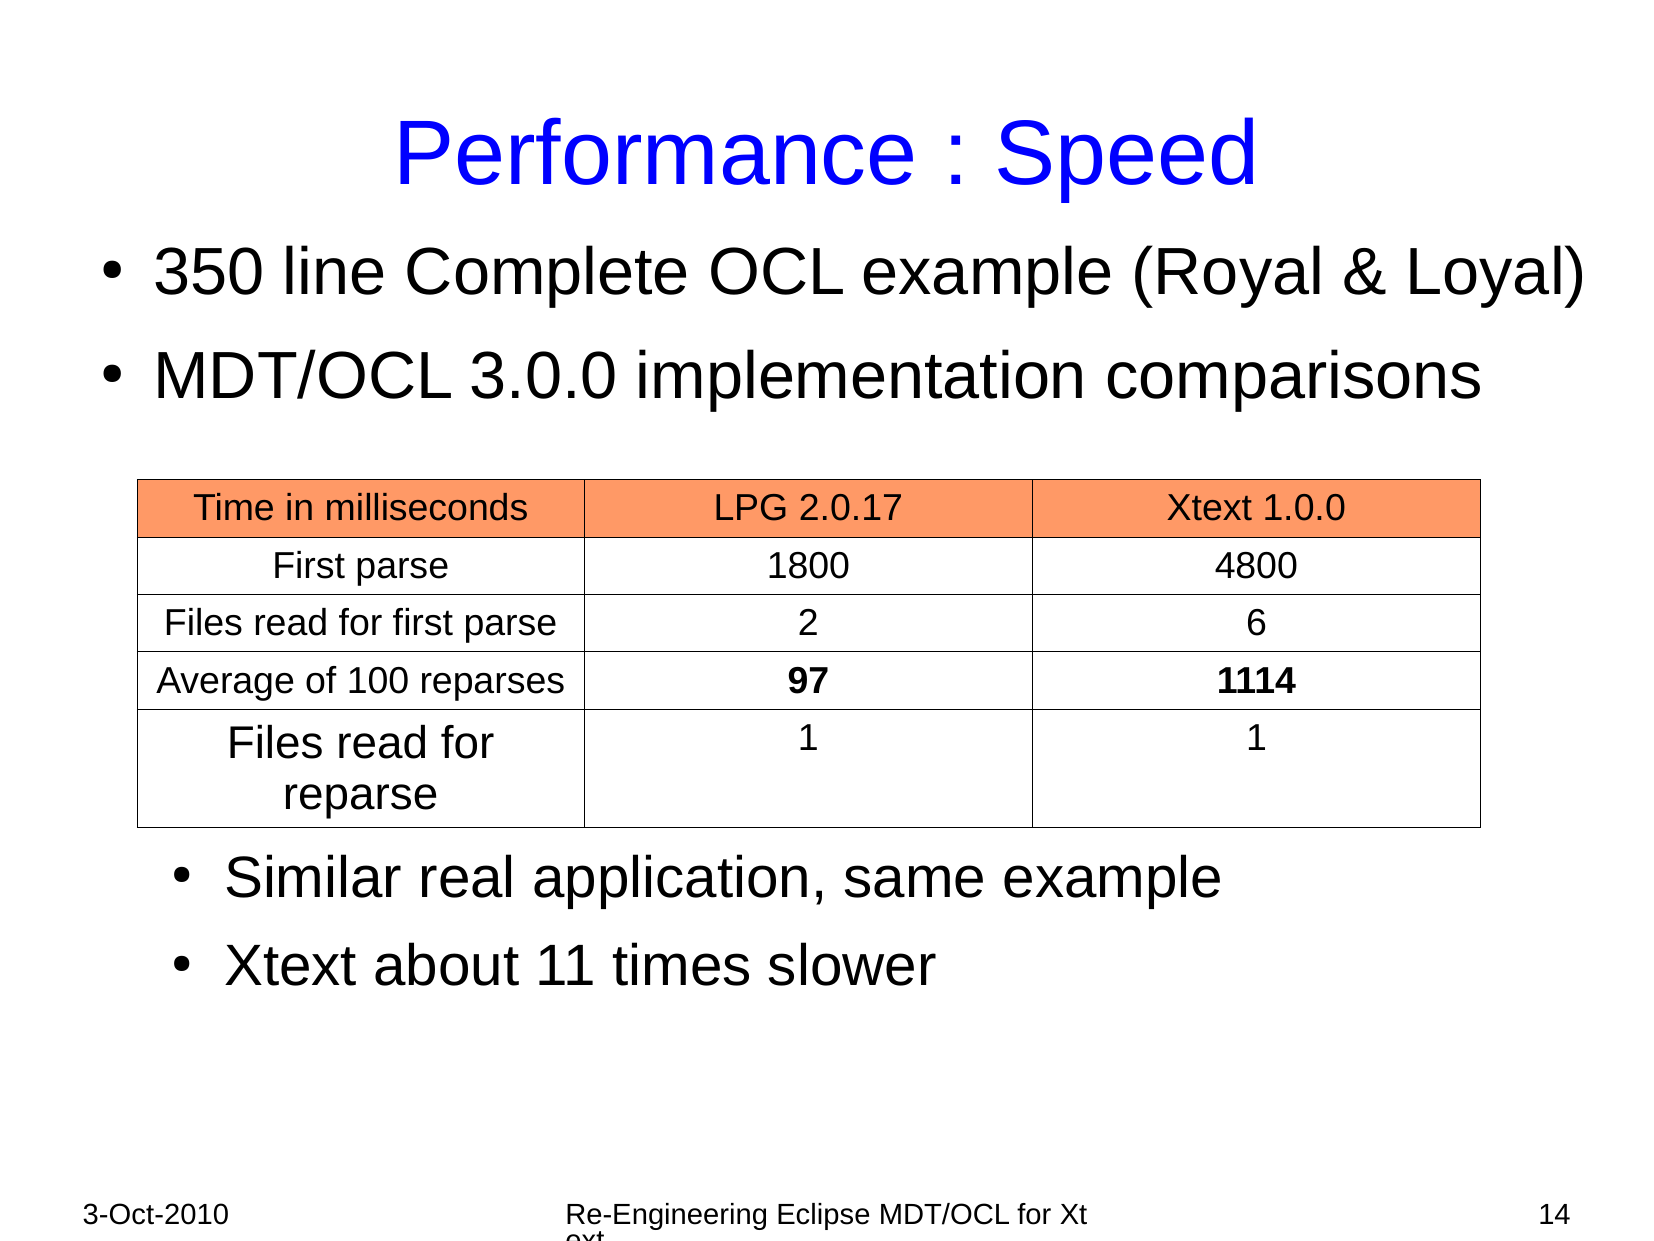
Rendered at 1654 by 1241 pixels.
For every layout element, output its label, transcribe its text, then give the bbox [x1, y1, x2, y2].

table_header Xtext 1.0.0 [1033, 480, 1480, 537]
table_cell 4800 [1033, 538, 1480, 594]
table_header Time in milliseconds [138, 480, 584, 537]
table_cell Average of 100 reparses [138, 652, 584, 709]
table_cell Files read for first parse [138, 595, 584, 651]
title Performance : Speed [82, 49, 1571, 234]
table_cell 1114 [1033, 652, 1480, 709]
table_cell 6 [1033, 595, 1480, 651]
table_cell 1 [1033, 710, 1480, 827]
table_header LPG 2.0.17 [585, 480, 1032, 537]
table_cell 1800 [585, 538, 1032, 594]
table_cell 2 [585, 595, 1032, 651]
table_cell First parse [138, 538, 584, 594]
table_cell Files read for reparse [138, 710, 584, 827]
list 350 line Complete OCL example (Royal & Loyal) MDT/OCL 3.0.0 implementation comparisons Similar real application, same example Xtext about 11 times slower [82, 234, 1654, 1142]
table_cell 97 [585, 652, 1032, 709]
table_cell 1 [585, 710, 1032, 827]
